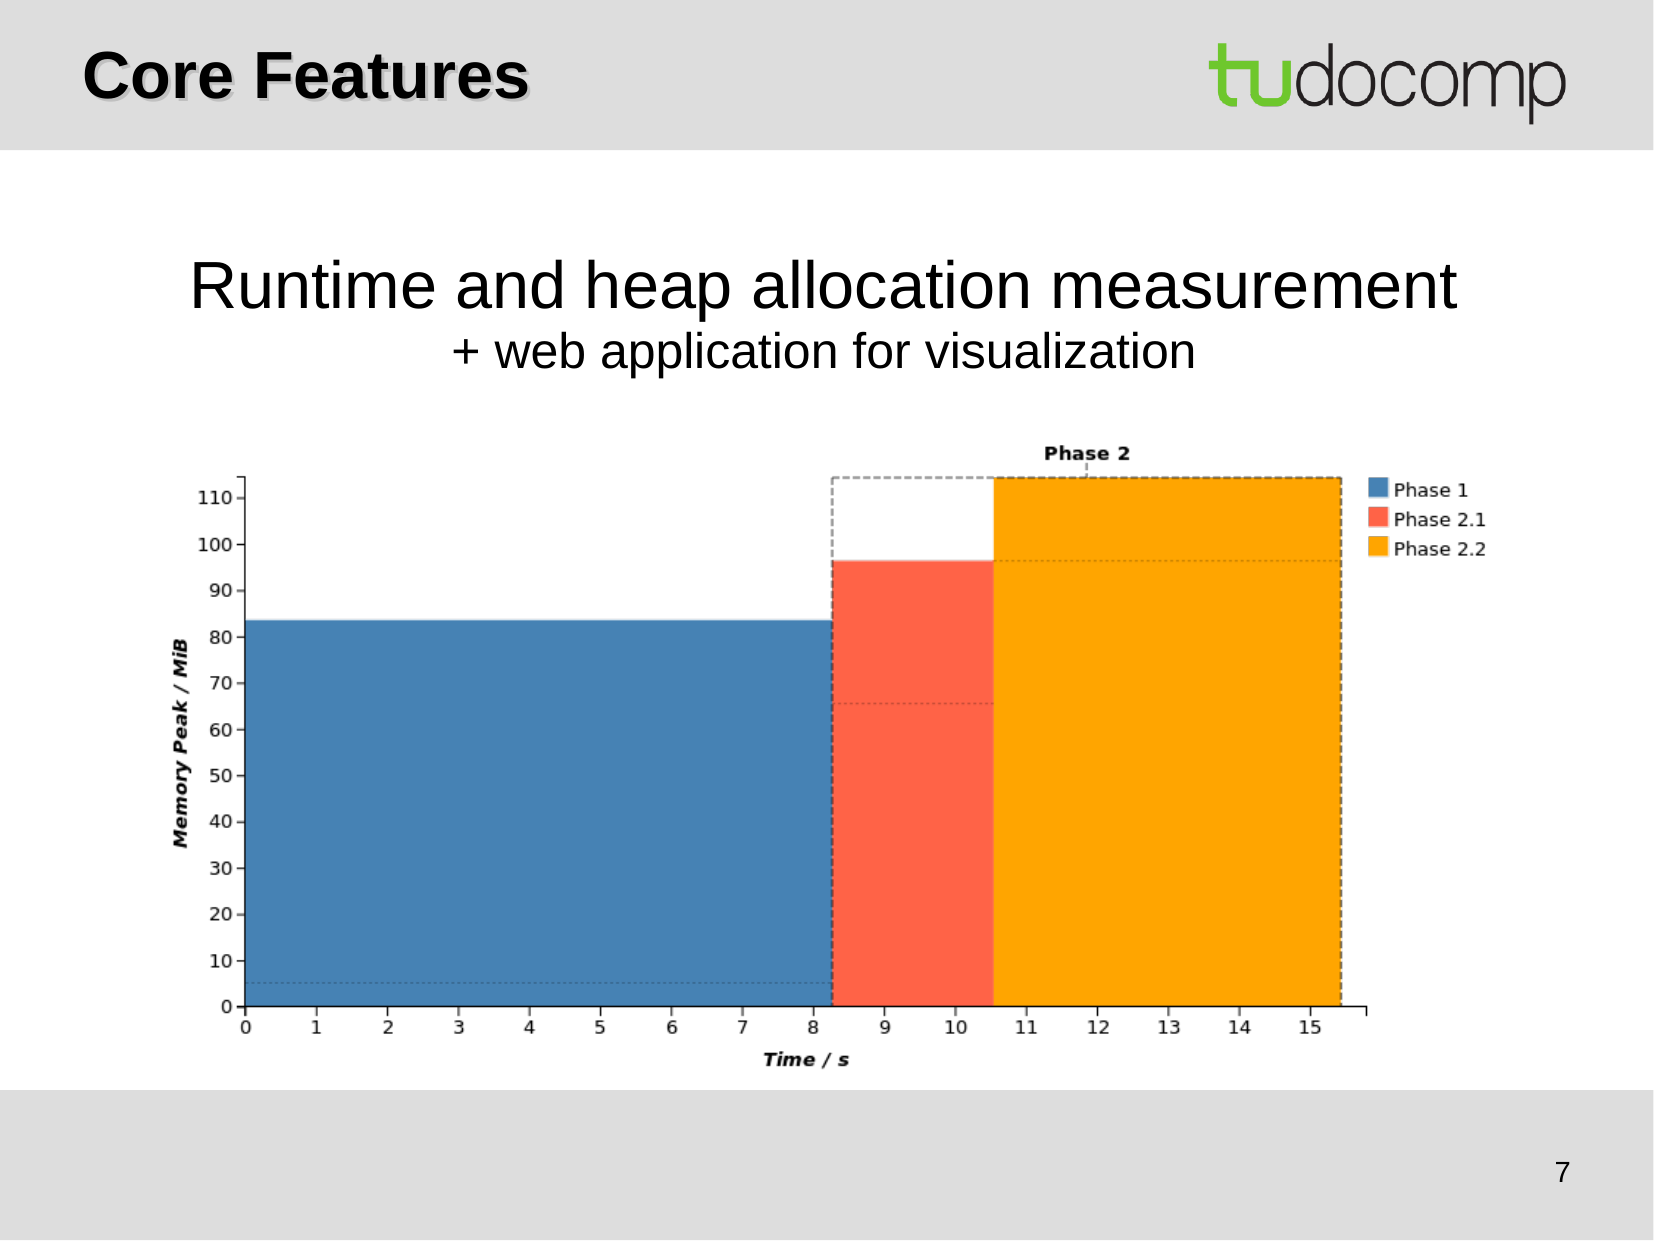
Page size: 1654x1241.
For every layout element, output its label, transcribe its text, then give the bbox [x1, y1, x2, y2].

text_box Runtime and heap allocation measurement + web application for visualization [174, 240, 1479, 387]
title Core Features [82, 31, 1571, 121]
picture [165, 419, 1488, 1082]
picture [1203, 121, 1571, 130]
